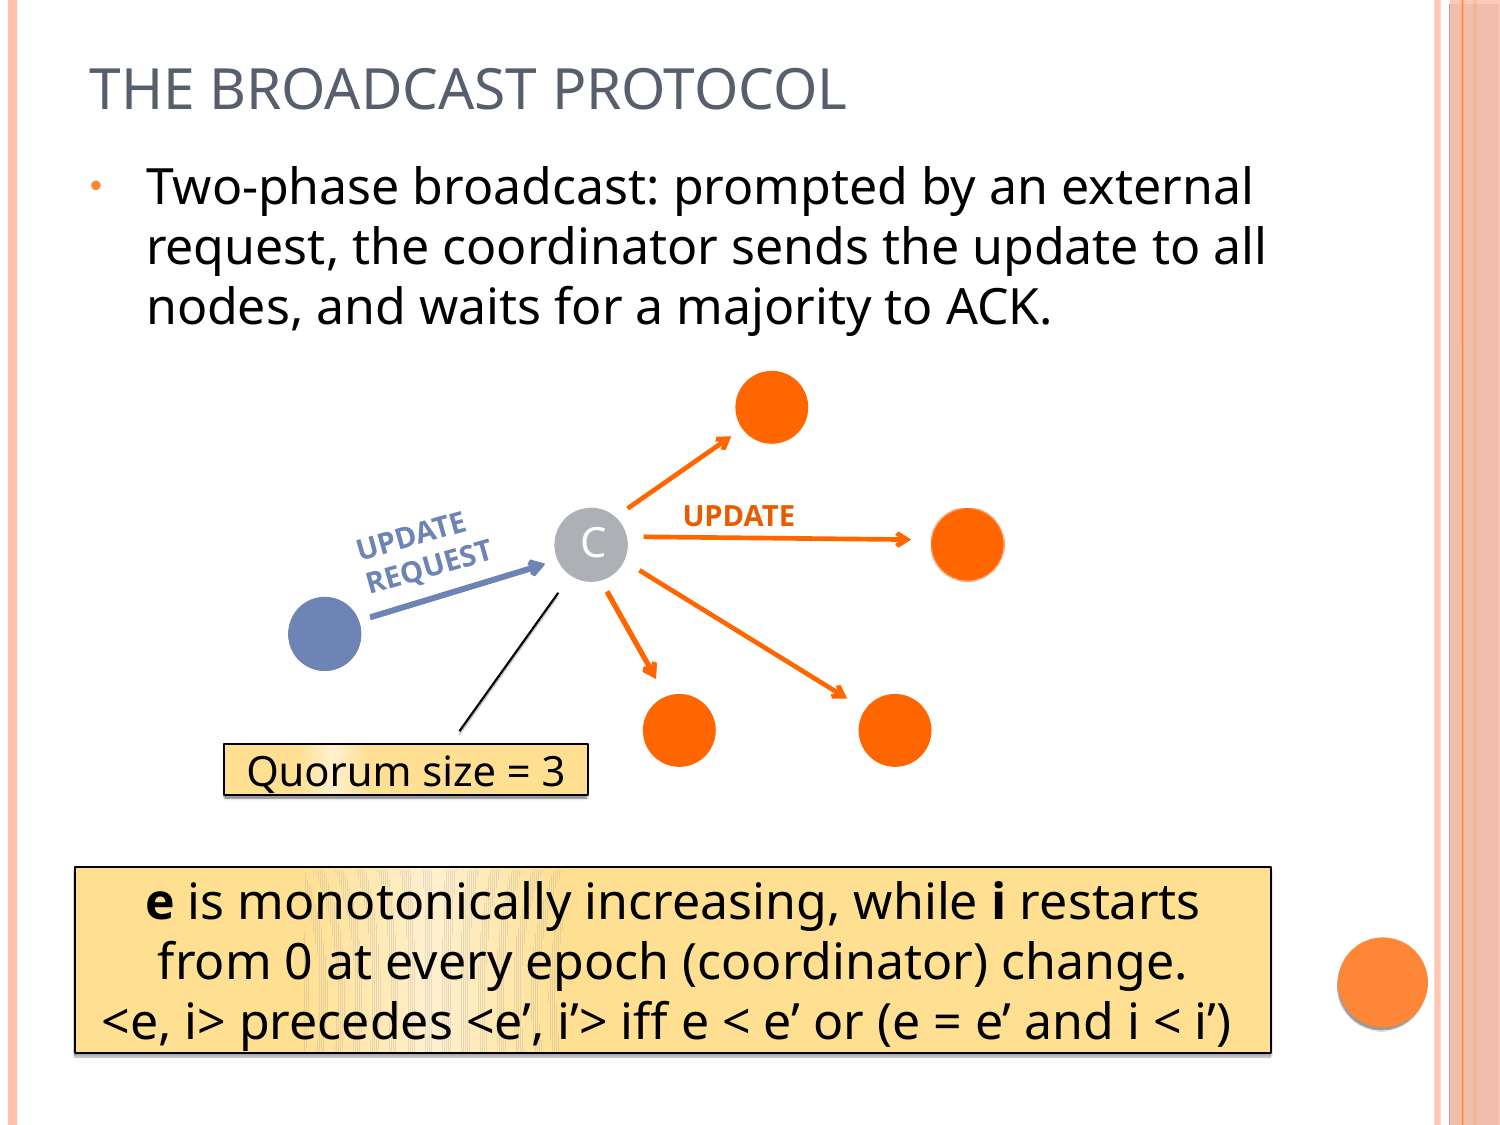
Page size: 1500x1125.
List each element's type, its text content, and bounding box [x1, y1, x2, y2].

title The broadcast protocol [75, 45, 1300, 129]
text_box UPDATE [667, 489, 859, 540]
text_box C [554, 507, 628, 581]
text_box [288, 596, 362, 671]
text_box e is monotonically increasing, while i restarts from 0 at every epoch (coordinator) change. <e, i> precedes <e’, i’> iff e < e’ or (e = e’ and i < i’) [74, 866, 1272, 1053]
text_box Quorum size = 3 [224, 744, 588, 795]
text_box [607, 591, 656, 680]
text_box [642, 693, 716, 767]
list Two-phase broadcast: prompted by an external request, the coordinator sends the update to all nodes, and waits for a majority to ACK. [75, 147, 1300, 363]
text_box UPDATE REQUEST [335, 477, 543, 612]
text_box [627, 436, 732, 509]
picture [931, 508, 1005, 582]
text_box [735, 370, 809, 444]
text_box [639, 570, 848, 699]
text_box [858, 693, 932, 767]
text_box [370, 563, 545, 618]
slide_number [1333, 940, 1434, 1027]
